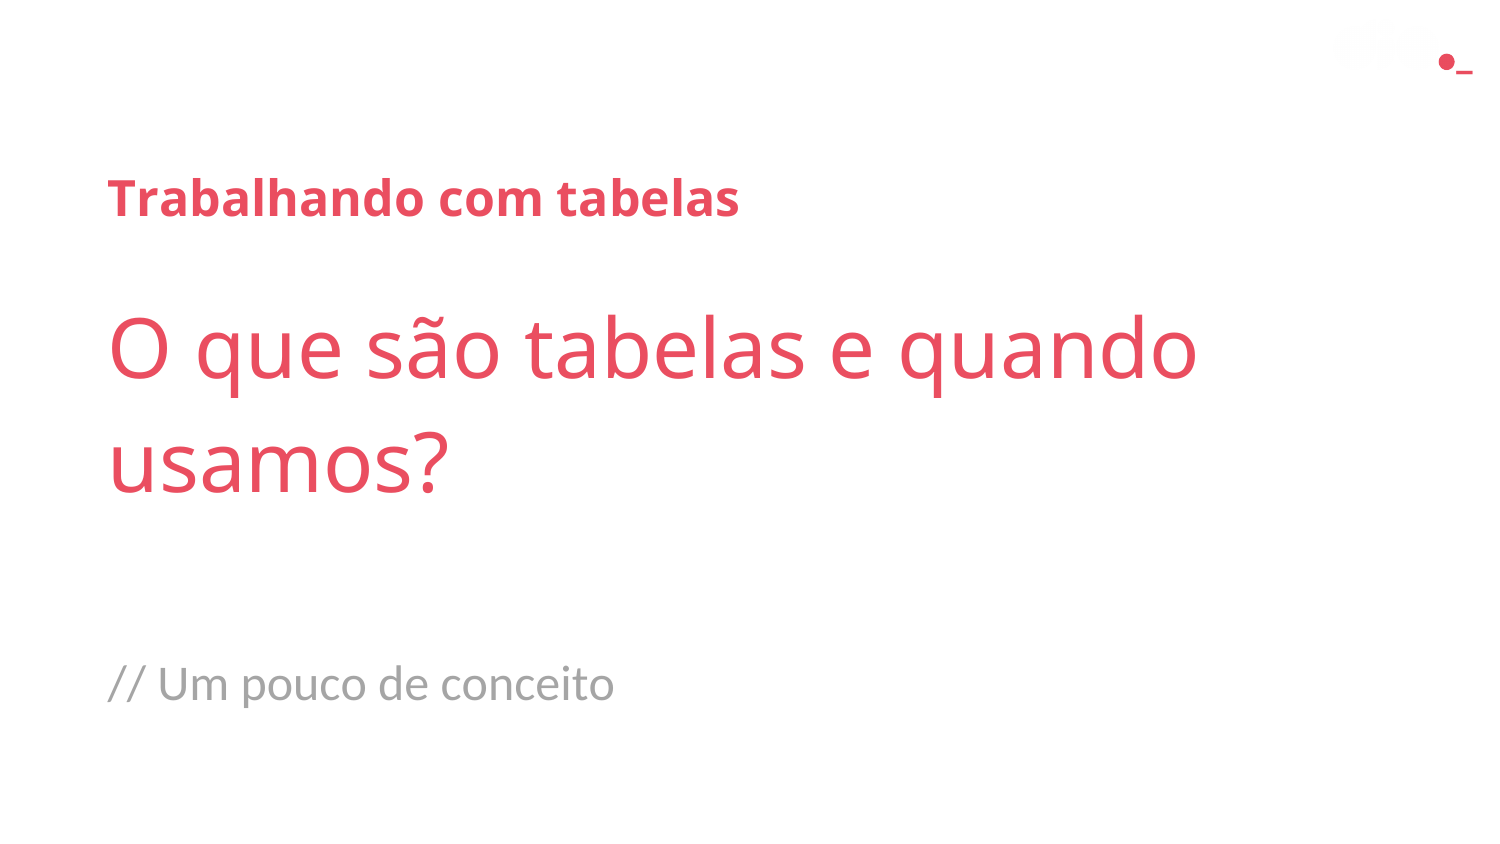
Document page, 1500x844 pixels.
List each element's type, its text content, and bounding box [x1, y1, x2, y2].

text_box // Um pouco de conceito [92, 635, 1309, 701]
text_box O que são tabelas e quando usamos? [92, 264, 1309, 431]
picture [1333, 19, 1473, 75]
text_box Trabalhando com tabelas [92, 142, 1309, 223]
